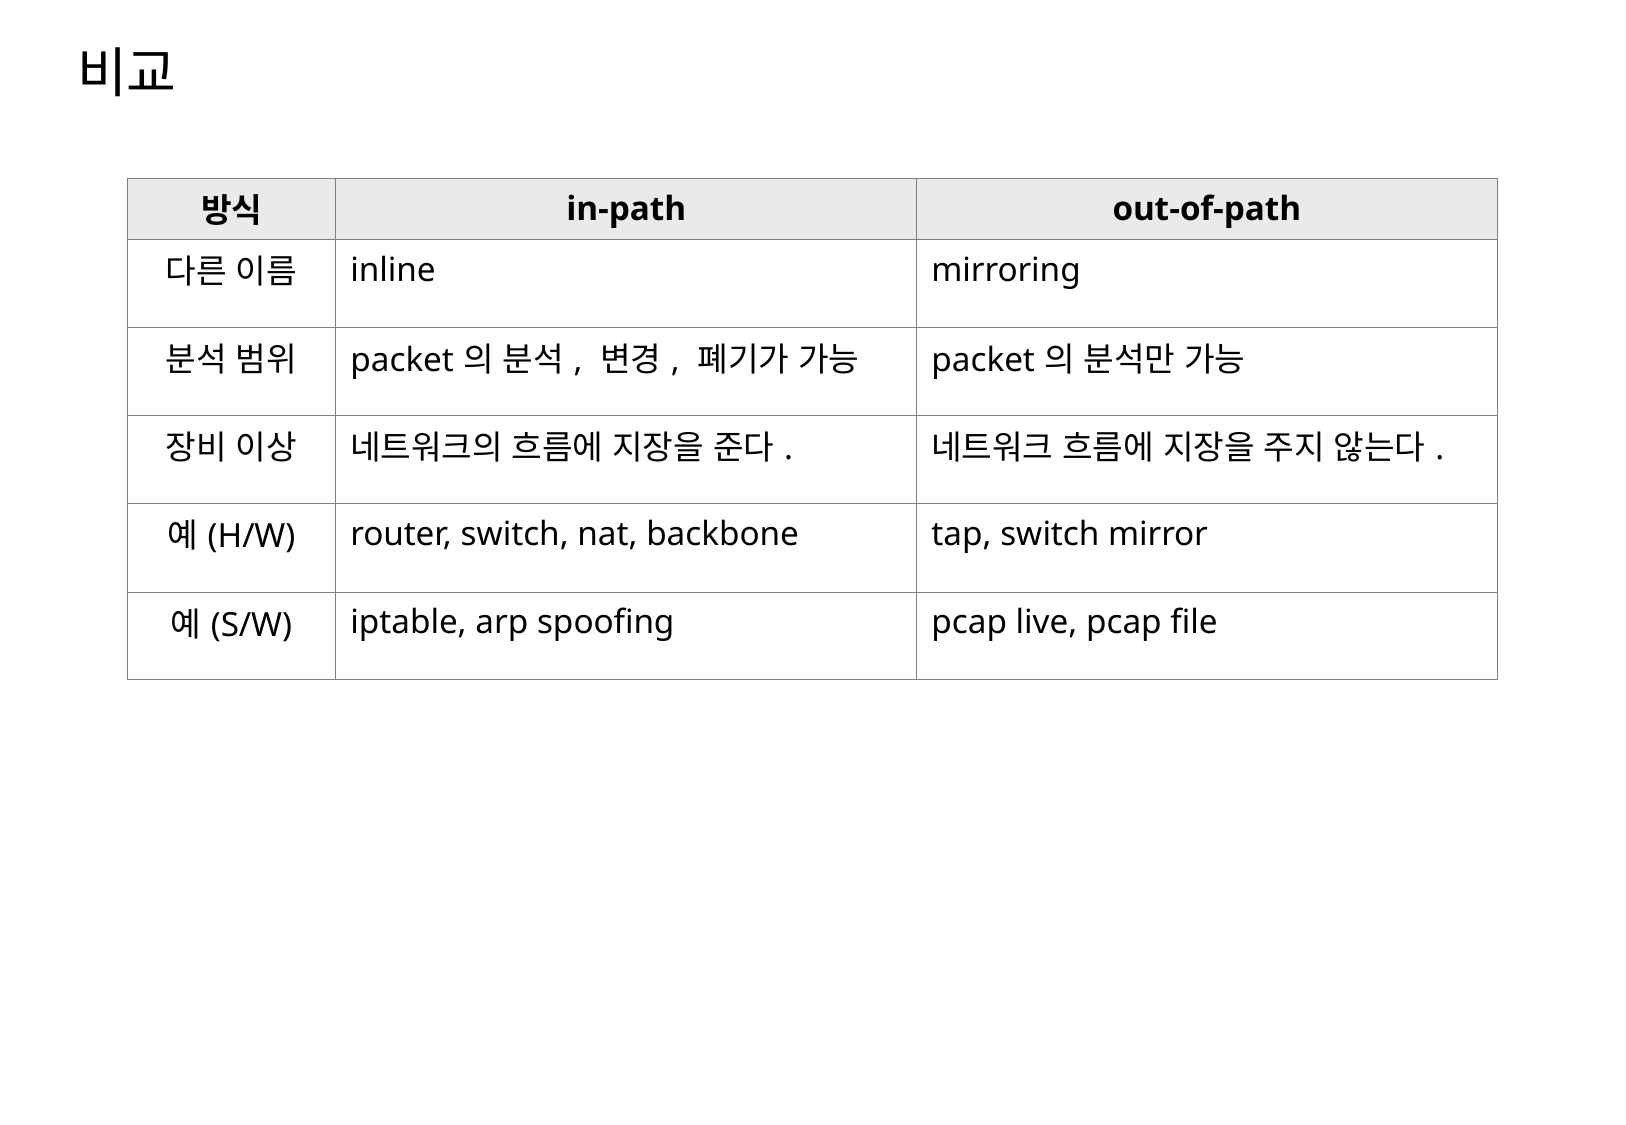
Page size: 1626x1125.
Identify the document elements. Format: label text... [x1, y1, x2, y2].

table_header out-of-path [917, 179, 1497, 239]
table_cell pcap live, pcap file [917, 593, 1497, 679]
table_header in-path [336, 179, 916, 239]
table_cell 예(S/W) [128, 593, 335, 679]
table_cell 예(H/W) [128, 504, 335, 592]
table_header 방식 [128, 179, 335, 239]
table_cell inline [336, 240, 916, 327]
table_cell mirroring [917, 240, 1497, 327]
table_cell 다른 이름 [128, 240, 335, 327]
table_cell 장비 이상 [128, 416, 335, 503]
table_cell 네트워크의 흐름에 지장을 준다. [336, 416, 916, 503]
table_cell iptable, arp spoofing [336, 593, 916, 679]
table_cell packet의 분석, 변경, 폐기가 가능 [336, 328, 916, 415]
table_cell 분석 범위 [128, 328, 335, 415]
text_box 비교 [62, 30, 1593, 106]
table_cell router, switch, nat, backbone [336, 504, 916, 592]
table_cell 네트워크 흐름에 지장을 주지 않는다. [917, 416, 1497, 503]
table_cell packet의 분석만 가능 [917, 328, 1497, 415]
table_cell tap, switch mirror [917, 504, 1497, 592]
